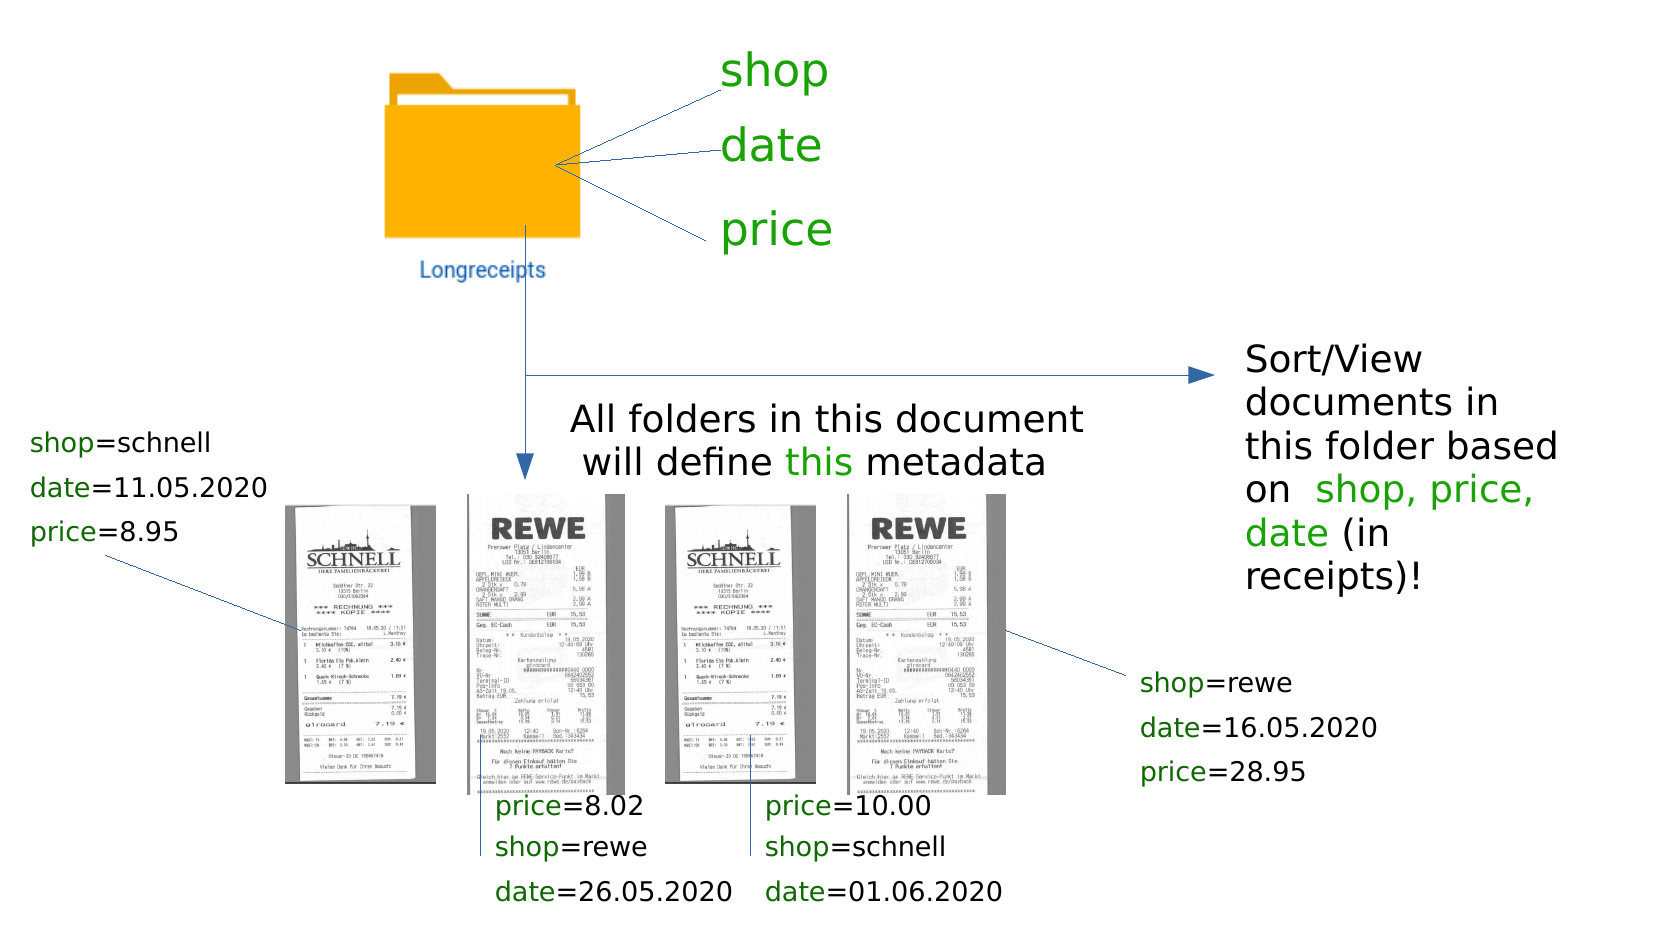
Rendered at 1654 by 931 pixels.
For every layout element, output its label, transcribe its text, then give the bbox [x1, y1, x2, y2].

text_box shop=rewe [1125, 660, 1351, 705]
text_box price=28.95 [1125, 748, 1396, 796]
picture [665, 504, 816, 783]
picture [847, 494, 1006, 783]
text_box shop=rewe [480, 830, 706, 868]
text_box shop=schnell [750, 830, 976, 868]
picture [467, 494, 625, 796]
text_box date=11.05.2020 [15, 465, 286, 508]
picture [285, 504, 436, 784]
text_box price=8.95 [15, 508, 286, 556]
text_box date=01.06.2020 [750, 868, 1021, 916]
text_box price=10.00 [751, 783, 1021, 830]
text_box date=26.05.2020 [480, 868, 750, 916]
text_box shop=schnell [15, 420, 241, 465]
picture [360, 44, 629, 311]
text_box date [705, 111, 946, 181]
text_box Sort/View documents in this folder based on shop, price, date (in receipts)! [1230, 330, 1591, 606]
text_box shop [705, 36, 946, 106]
text_box price [705, 195, 946, 264]
text_box date=16.05.2020 [1125, 705, 1396, 748]
text_box All folders in this document will define this metadata [555, 390, 1111, 492]
text_box price=8.02 [481, 783, 750, 830]
